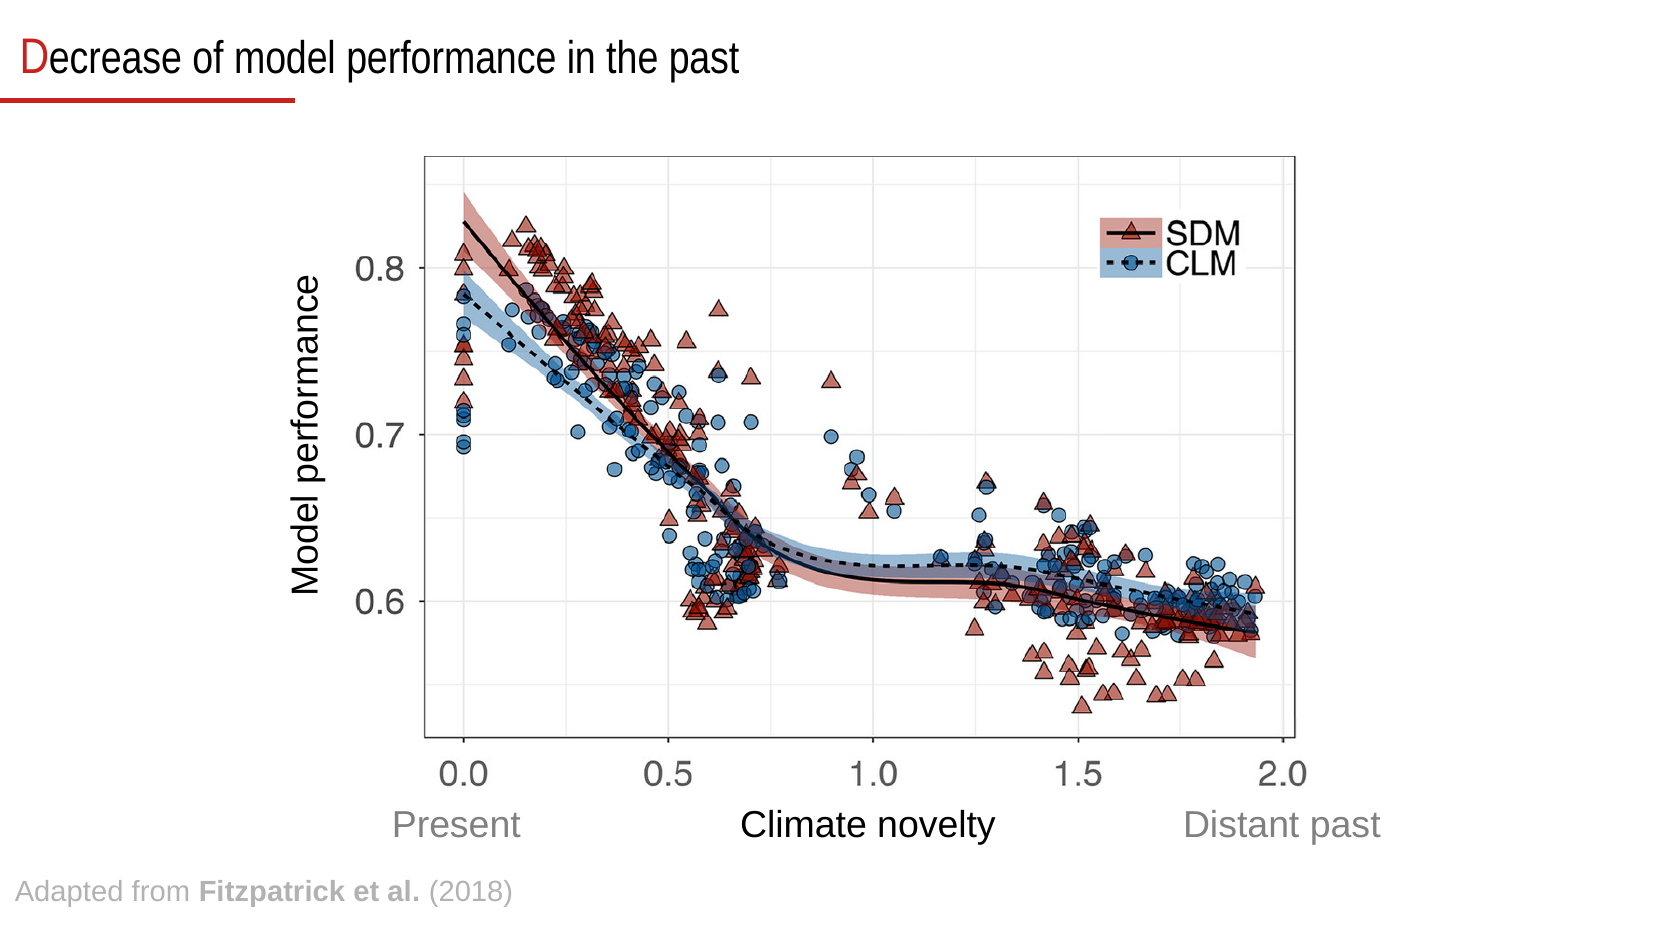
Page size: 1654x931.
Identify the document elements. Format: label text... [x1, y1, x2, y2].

text_box Present [391, 803, 607, 846]
text_box Model performance [283, 274, 326, 597]
text_box Adapted from Fitzpatrick et al. (2018) [0, 856, 532, 927]
text_box Climate novelty [740, 803, 997, 846]
text_box Decrease of model performance in the past [4, 0, 1654, 120]
picture [324, 146, 1329, 796]
text_box Distant past [1183, 803, 1398, 846]
